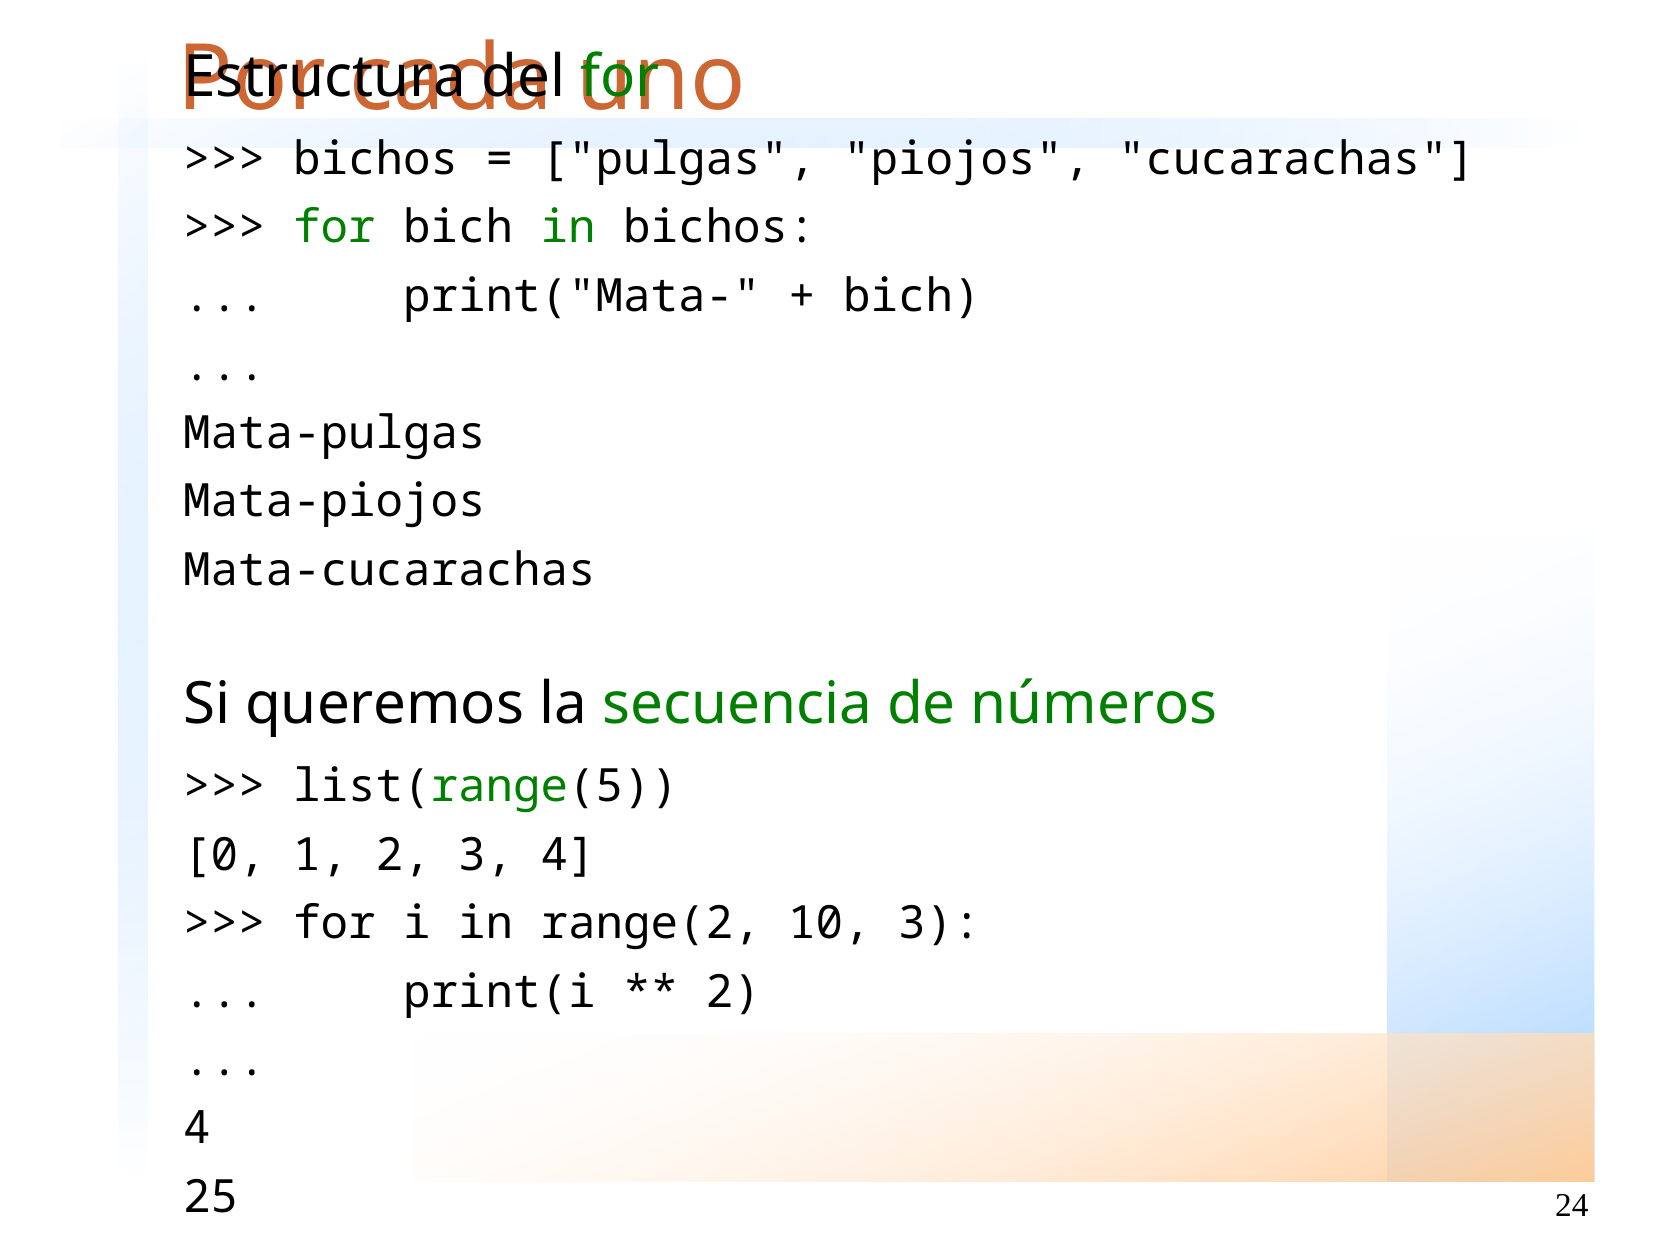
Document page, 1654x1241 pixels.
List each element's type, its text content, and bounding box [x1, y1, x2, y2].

text_box Estructura del for >>> bichos = ["pulgas", "piojos", "cucarachas"] >>> for bich in bichos: ... print("Mata-" + bich) ... Mata-pulgas Mata-piojos Mata-cucarachas Si queremos la secuencia de números >>> list(range(5)) [0, 1, 2, 3, 4] >>> for i in range(2, 10, 3): ... print(i ** 2) ... 4 25 64 [147, 115, 1595, 1214]
title Por cada uno [177, 0, 1595, 115]
